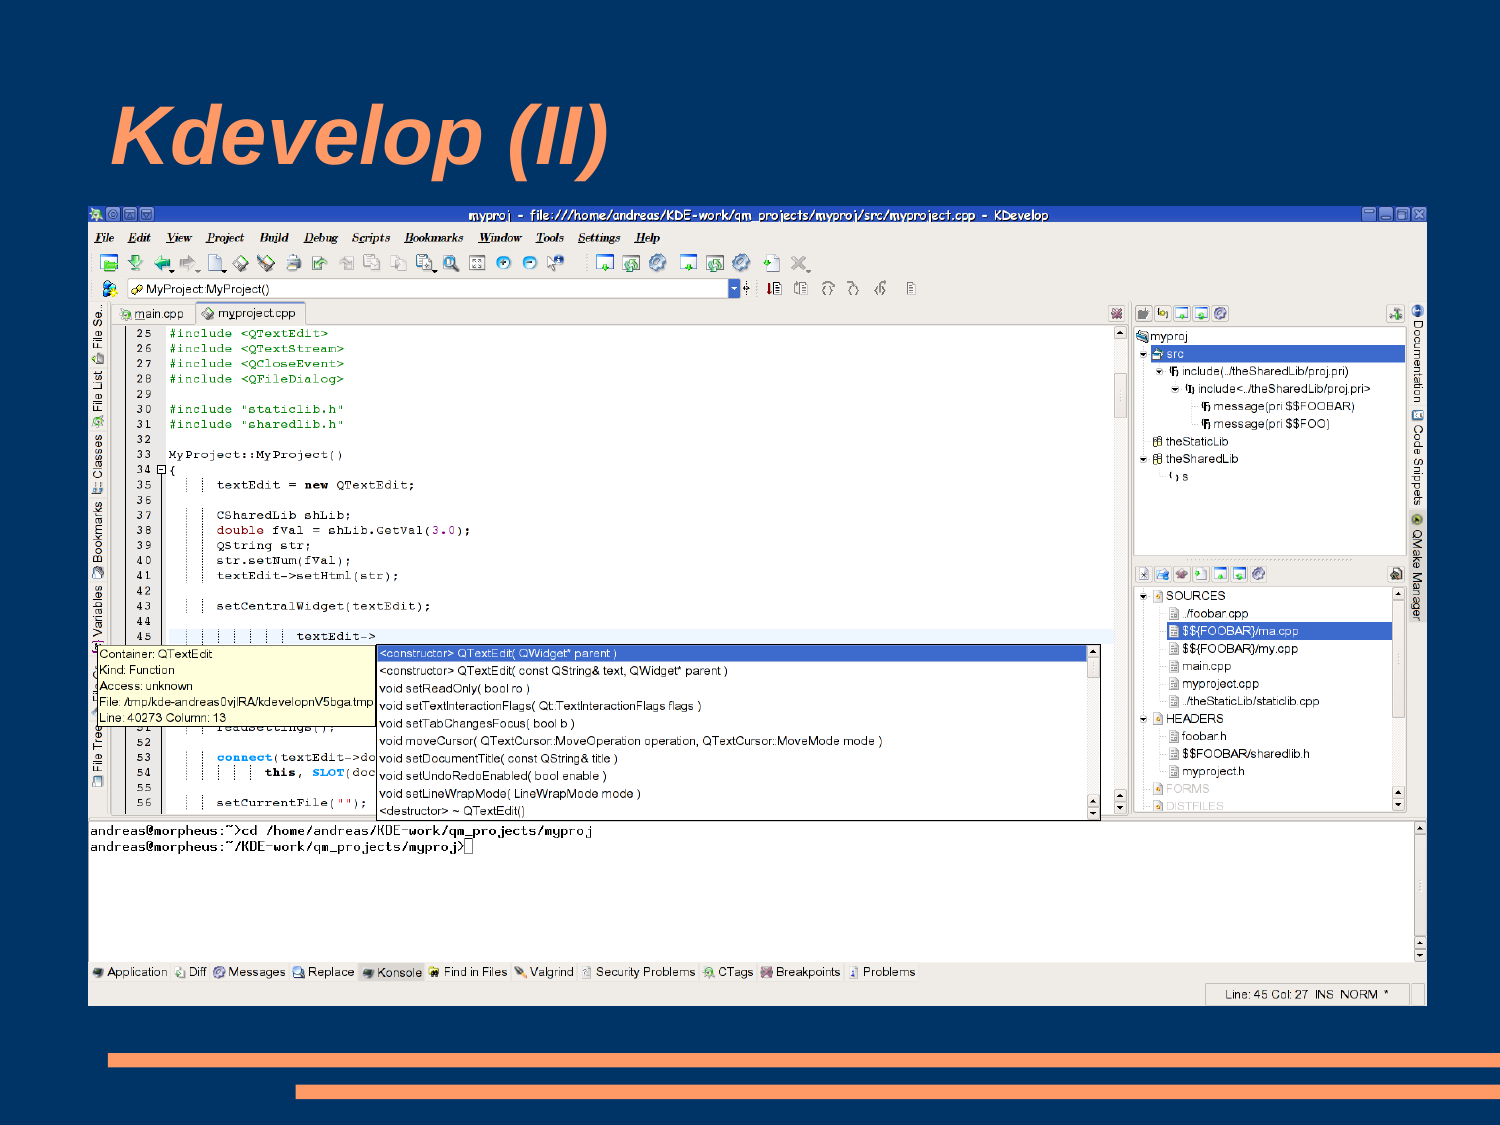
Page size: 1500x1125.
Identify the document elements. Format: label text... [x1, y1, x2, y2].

picture [88, 206, 1427, 1007]
title Kdevelop (II) [110, 49, 1392, 206]
